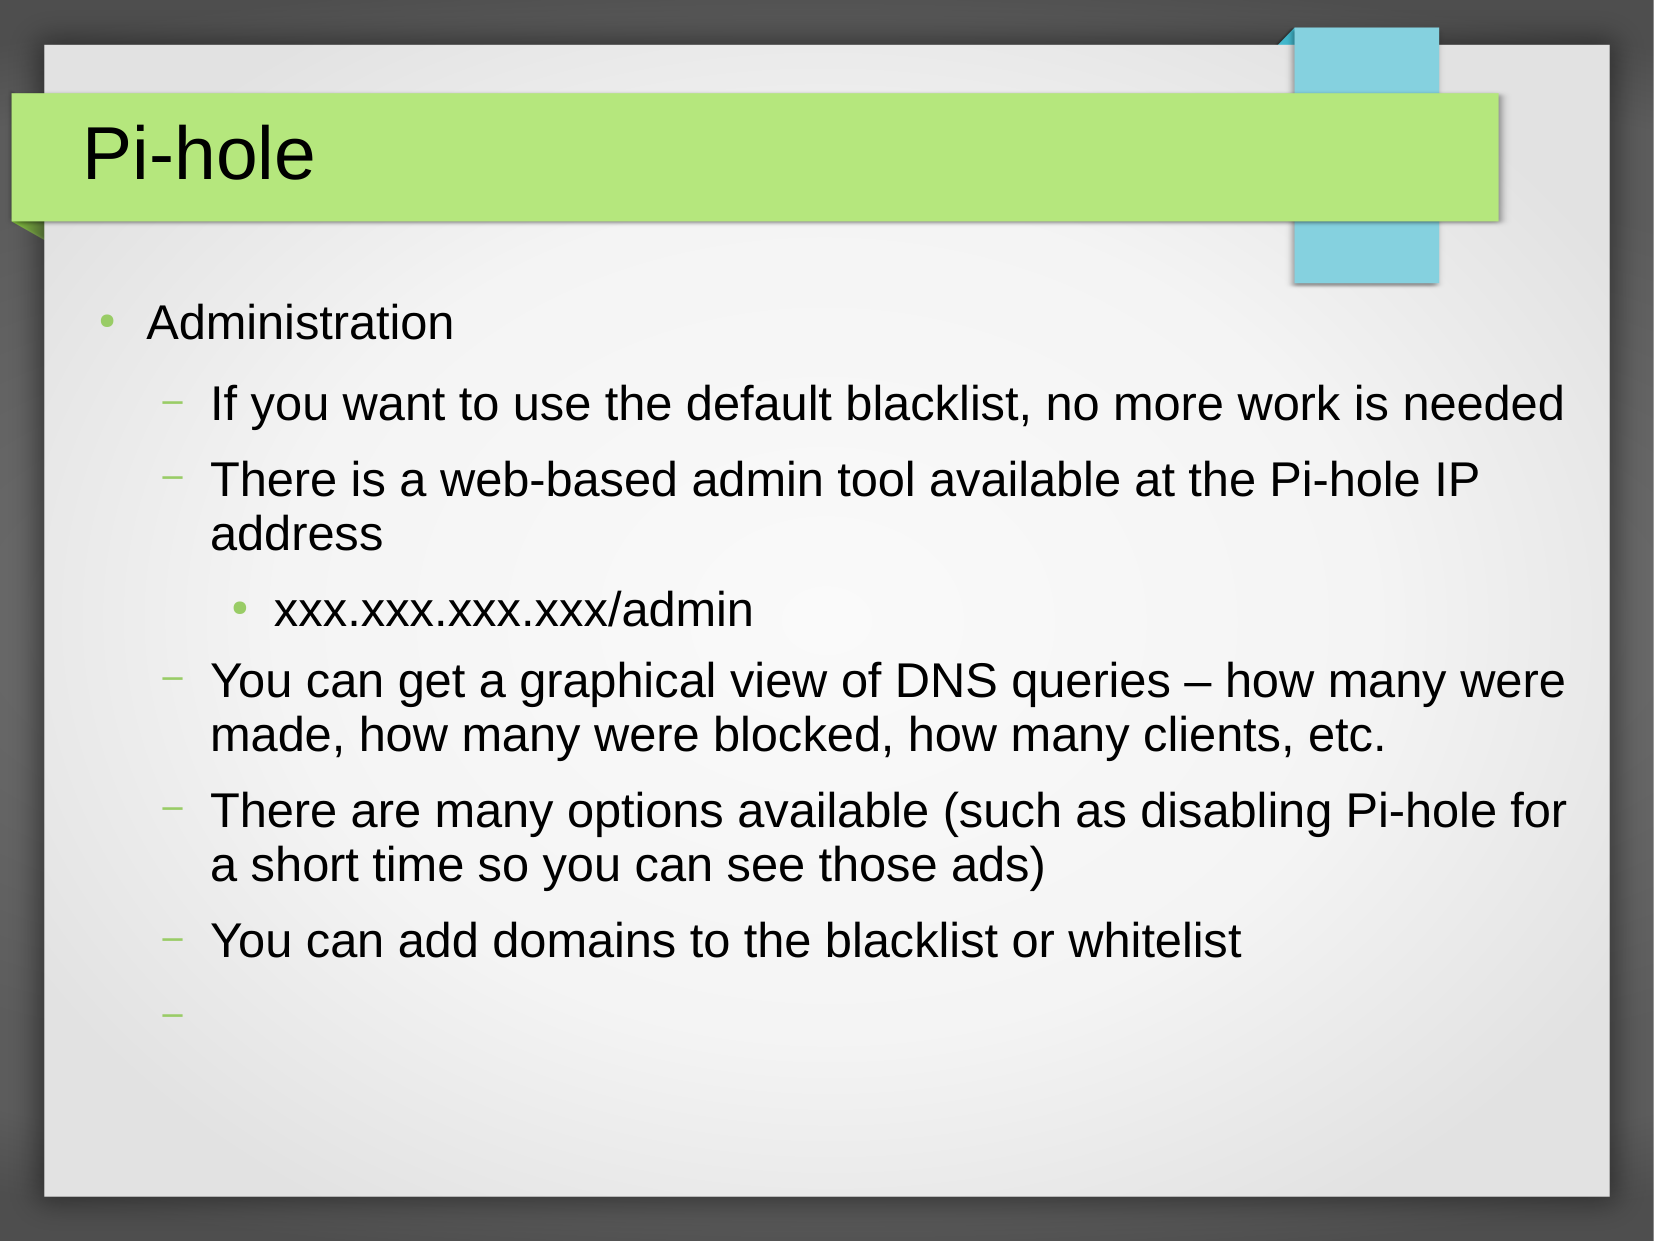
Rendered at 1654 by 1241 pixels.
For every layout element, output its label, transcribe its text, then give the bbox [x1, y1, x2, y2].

picture [0, 0, 1654, 1241]
title Pi-hole [82, 94, 1264, 213]
list Administration If you want to use the default blacklist, no more work is needed There is a web-based admin tool available at the Pi-hole IP address xxx.xxx.xxx.xxx/admin You can get a graphical view of DNS queries – how many were made, how many were blocked, how many clients, etc. There are many options available (such as disabling Pi-hole for a short time so you can see those ads) You can add domains to the blacklist or whitelist [82, 295, 1571, 1015]
